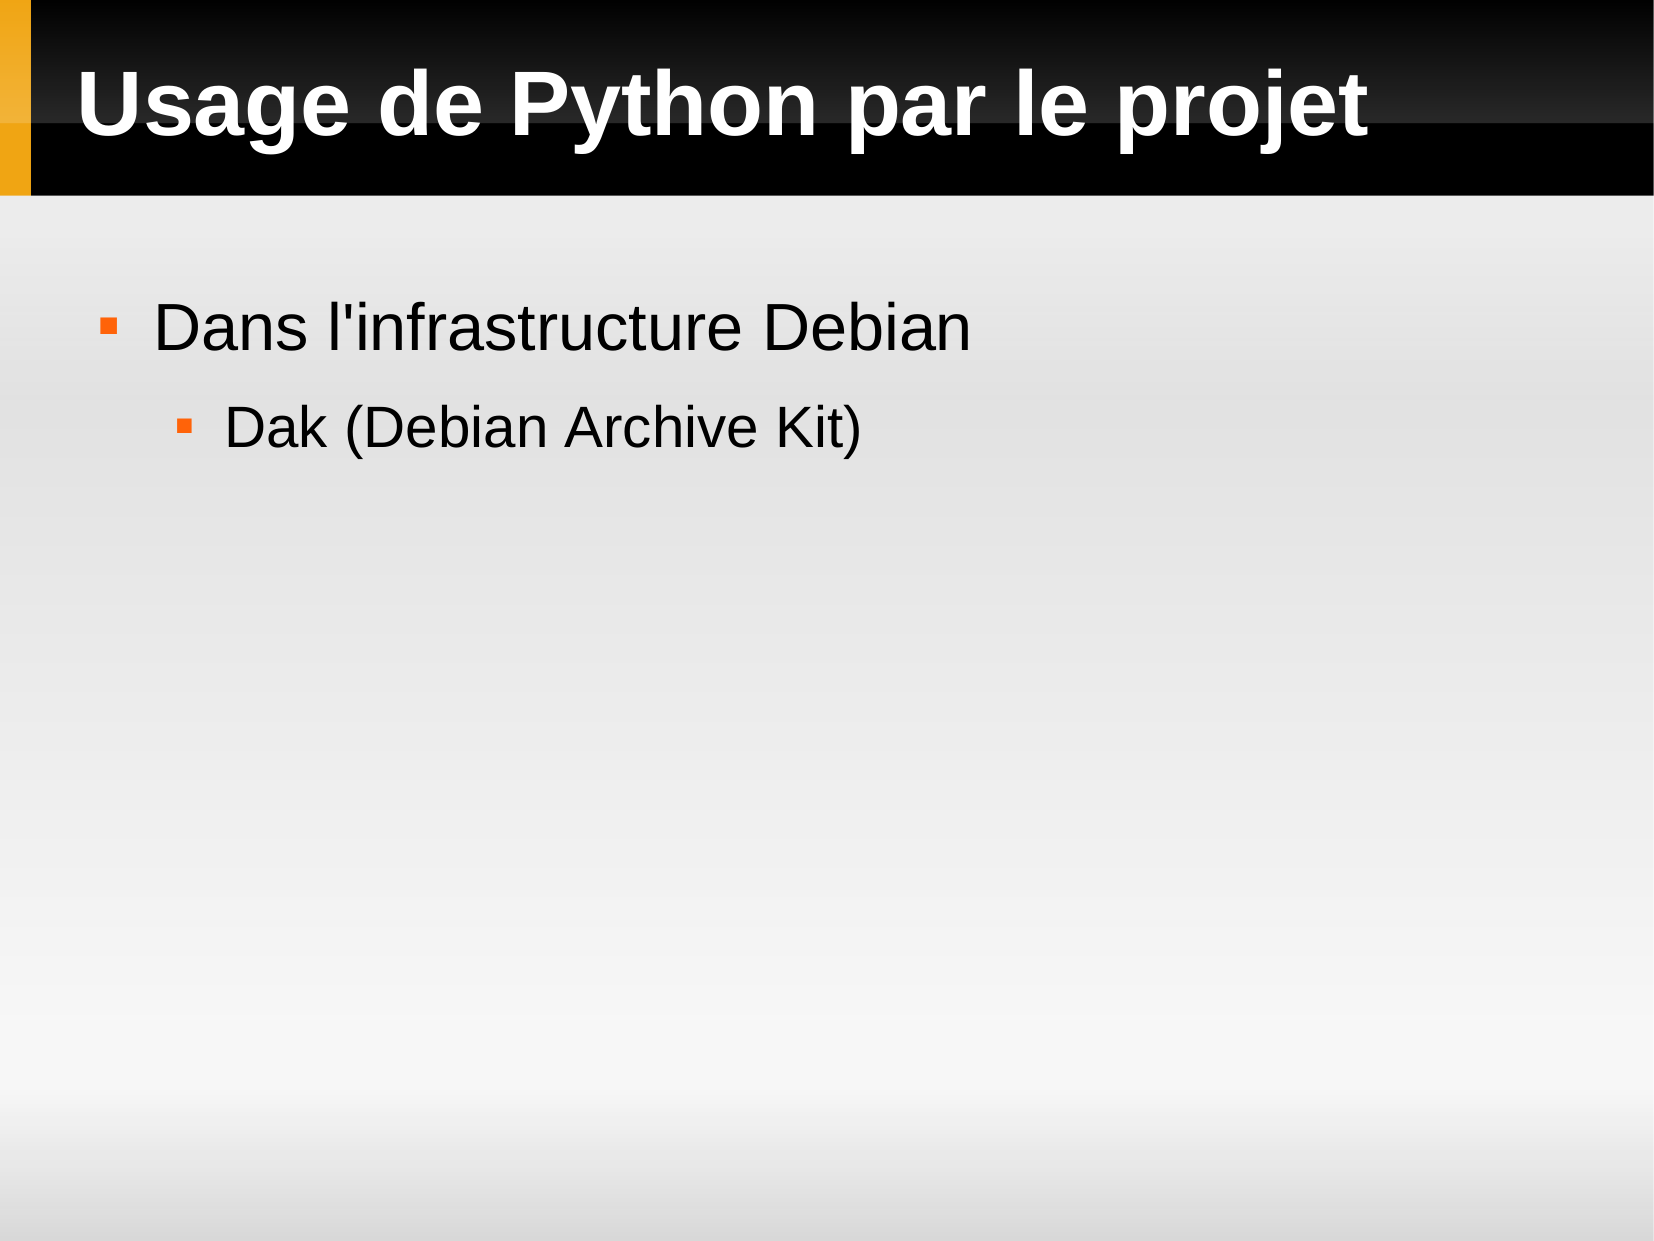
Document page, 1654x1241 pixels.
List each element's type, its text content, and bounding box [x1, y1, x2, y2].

list Dans l'infrastructure Debian Dak (Debian Archive Kit) [82, 290, 1571, 1109]
title Usage de Python par le projet [76, 0, 1565, 208]
picture [0, 0, 1654, 1241]
